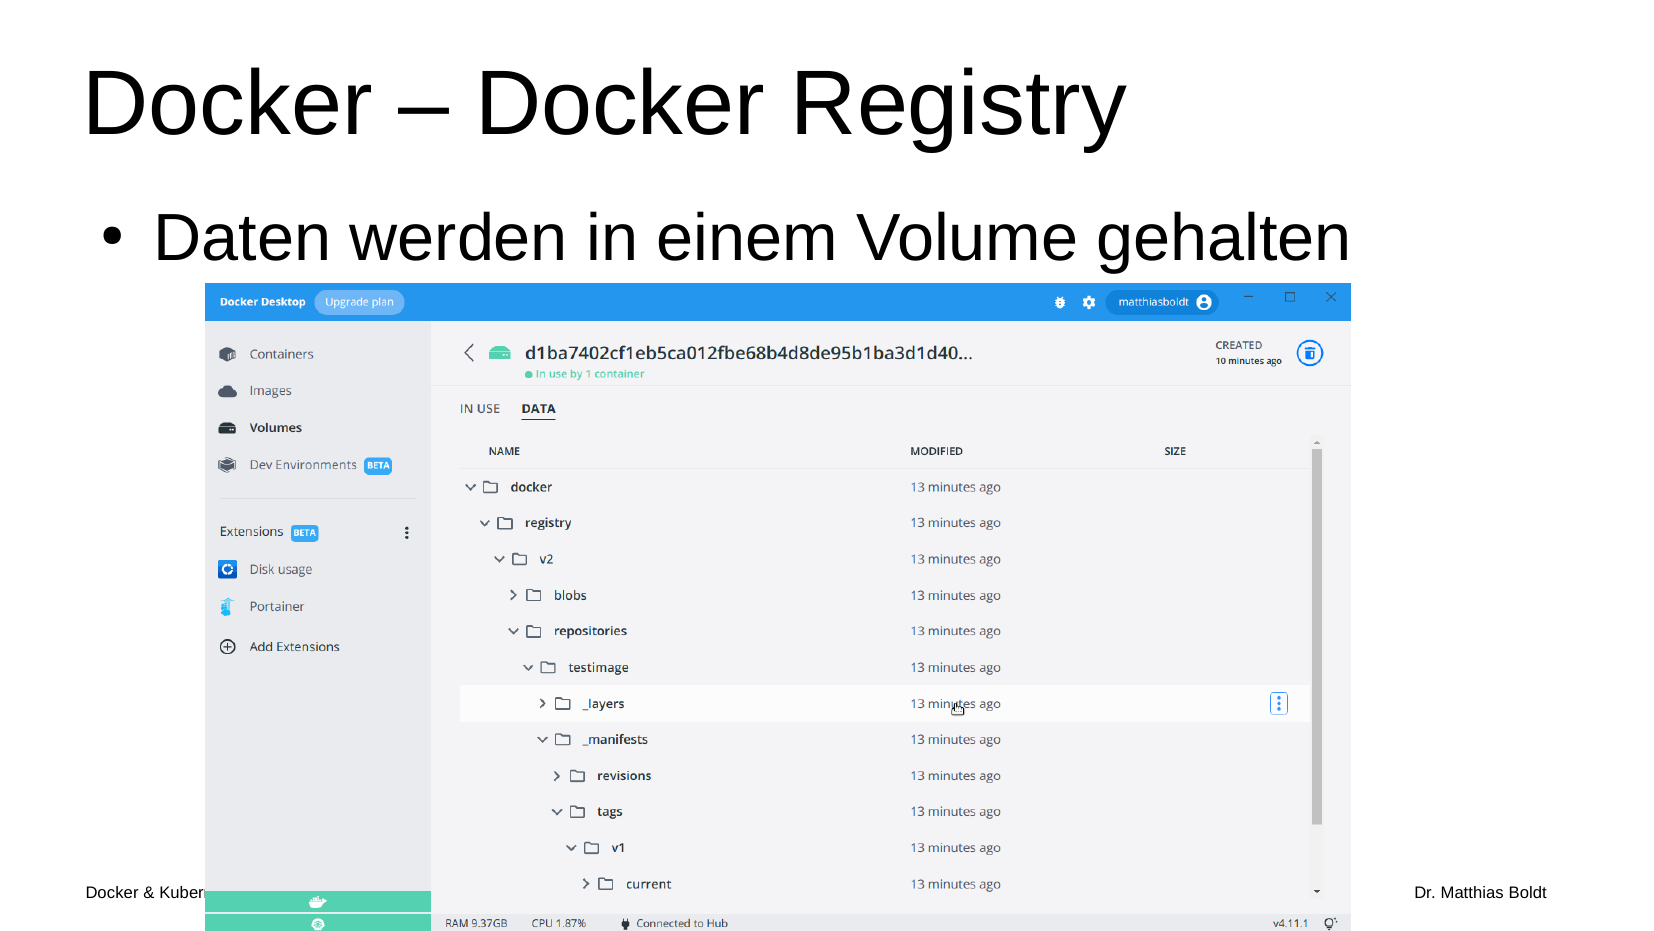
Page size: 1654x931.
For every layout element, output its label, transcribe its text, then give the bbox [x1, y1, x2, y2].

text_box Docker & Kubernetes Dr. Matthias Boldt [70, 875, 205, 910]
picture [205, 283, 1351, 931]
list Daten werden in einem Volume gehalten [82, 199, 1501, 845]
title Docker – Docker Registry [82, 25, 1571, 181]
text_box Docker & Kubernetes Dr. Matthias Boldt [1351, 875, 1563, 910]
